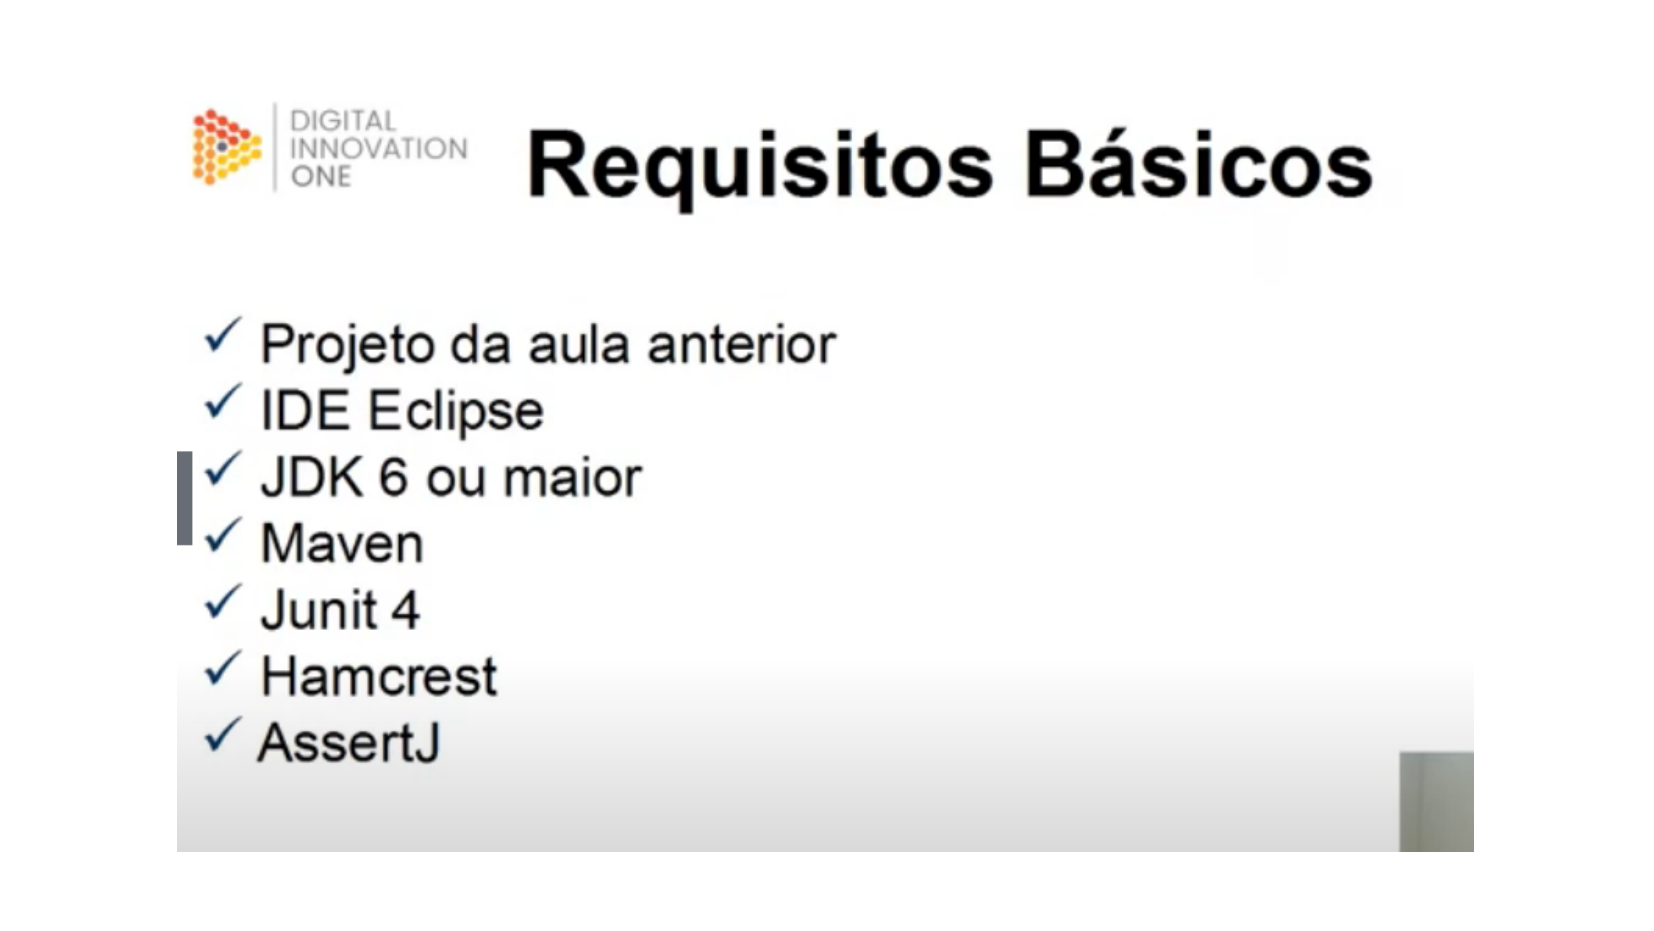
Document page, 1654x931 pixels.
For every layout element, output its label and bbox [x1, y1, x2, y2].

picture [177, 70, 1474, 853]
